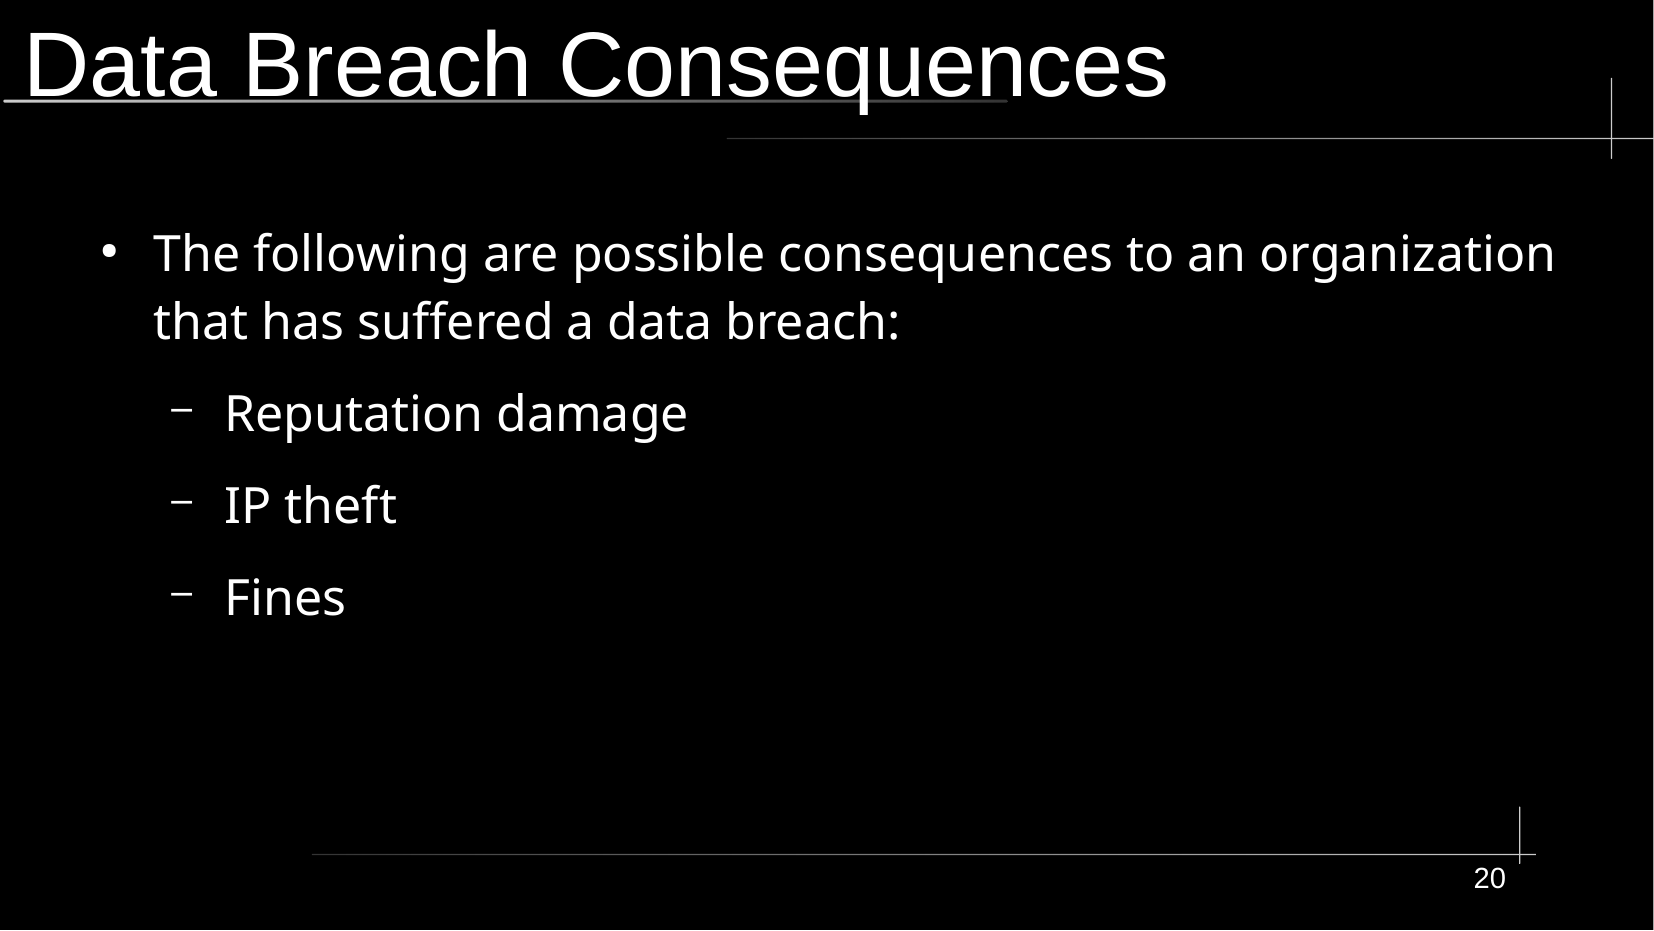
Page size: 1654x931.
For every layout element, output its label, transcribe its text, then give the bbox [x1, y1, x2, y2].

title Data Breach Consequences [23, 11, 1589, 119]
list The following are possible consequences to an organization that has suffered a data breach: Reputation damage IP theft Fines [82, 217, 1571, 758]
